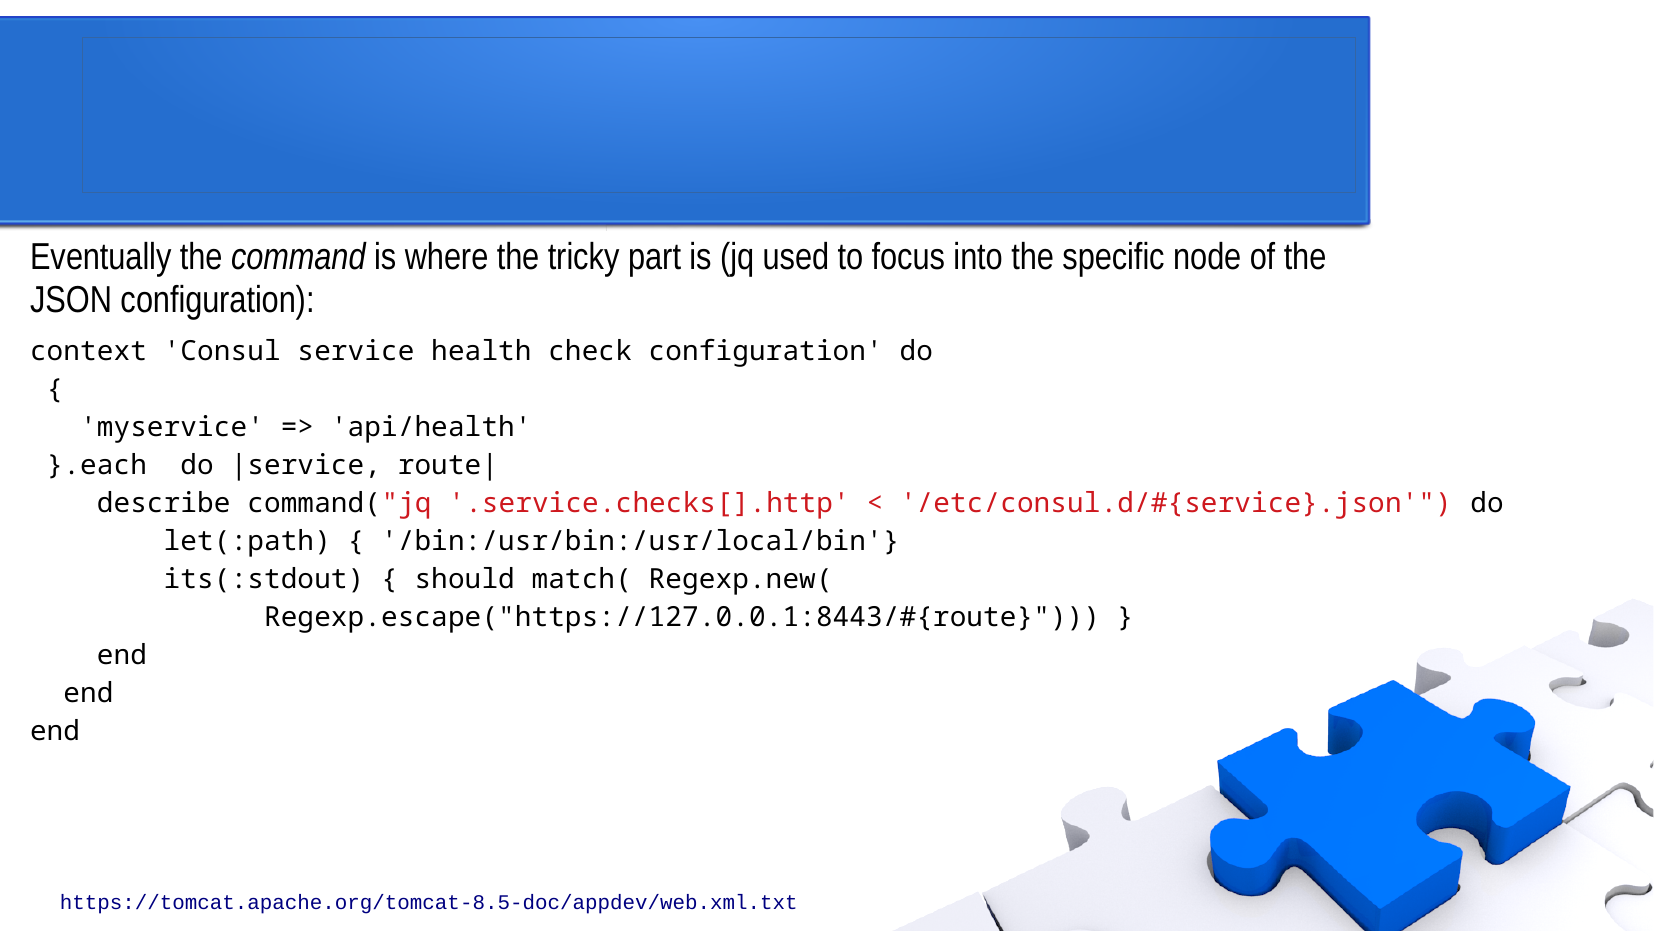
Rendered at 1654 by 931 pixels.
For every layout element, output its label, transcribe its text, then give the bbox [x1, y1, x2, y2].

picture [0, 16, 1375, 231]
title [82, 37, 1356, 193]
list Eventually the command is where the tricky part is (jq used to focus into the specific node of the JSON configuration): [30, 225, 1343, 330]
text_box https://tomcat.apache.org/tomcat-8.5-doc/appdev/web.xml.txt [45, 885, 961, 924]
list context 'Consul service health check configuration' do { 'myservice' => 'api/health' }.each do |service, route| describe command("jq '.service.checks[].http' < '/etc/consul.d/#{service}.json'") do let(:path) { '/bin:/usr/bin:/usr/local/bin'} its(:stdout) { should match( Regexp.new( Regexp.escape("https://127.0.0.1:8443/#{route}"))) } end end end [30, 330, 1606, 751]
picture [872, 491, 1654, 931]
